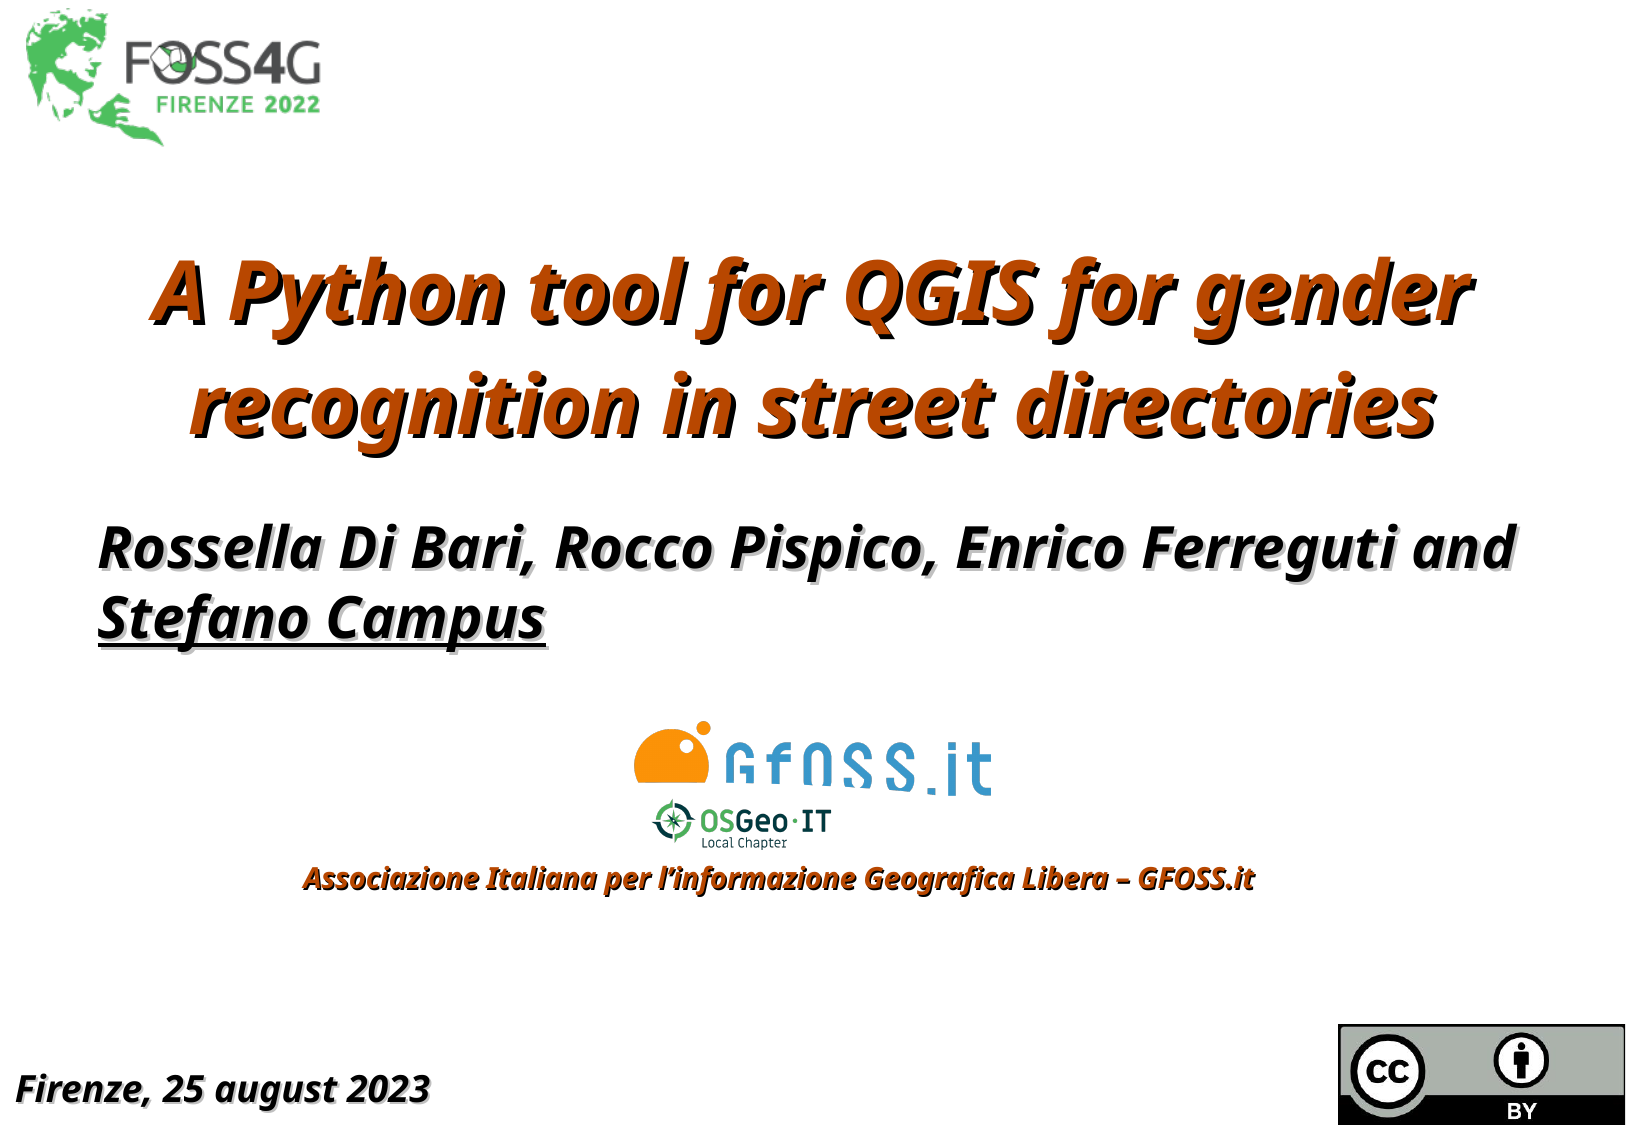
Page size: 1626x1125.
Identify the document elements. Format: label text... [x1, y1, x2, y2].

picture [1338, 1024, 1626, 1125]
picture [0, 2, 347, 154]
picture [631, 720, 994, 851]
text_box Rossella Di Bari, Rocco Pispico, Enrico Ferreguti and Stefano Campus [47, 502, 1583, 658]
text_box A Python tool for QGIS for gender recognition in street directories [68, 224, 1557, 441]
text_box Associazione Italiana per l’informazione Geografica Libera – GFOSS.it [288, 850, 1337, 936]
text_box Firenze, 25 august 2023 [0, 1045, 507, 1125]
